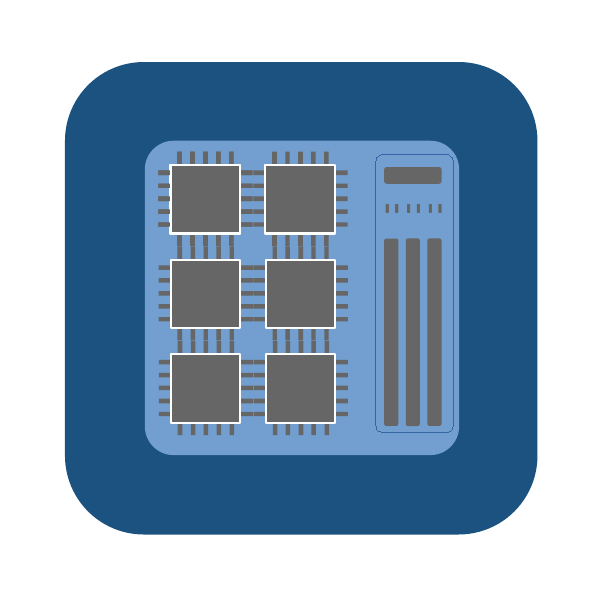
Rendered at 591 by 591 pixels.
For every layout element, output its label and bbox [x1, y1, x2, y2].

text_box [64, 62, 538, 535]
